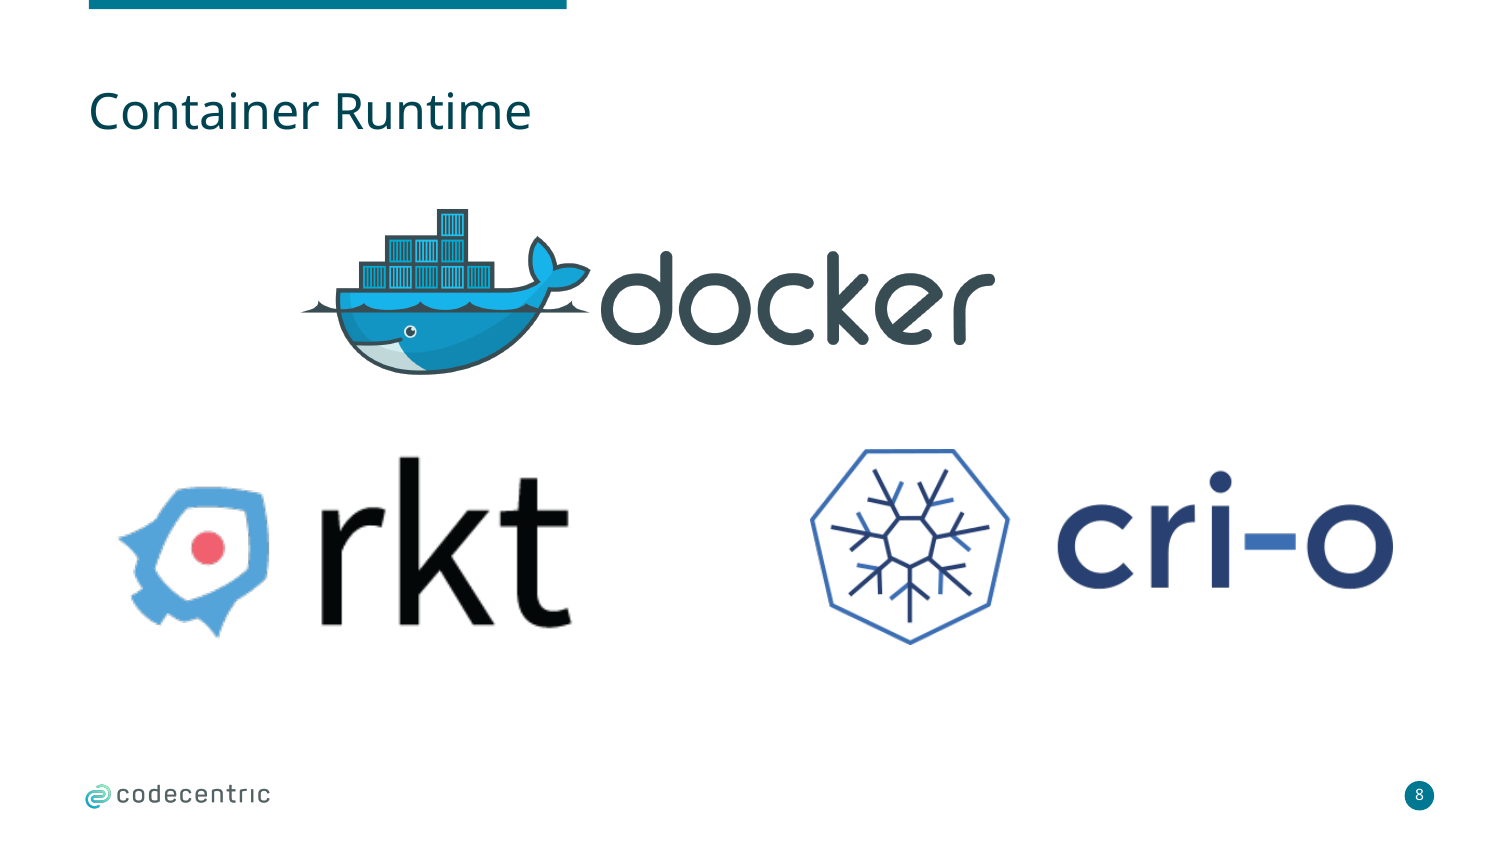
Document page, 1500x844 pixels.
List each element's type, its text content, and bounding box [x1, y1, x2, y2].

slide_number <number> [1396, 783, 1443, 808]
picture [65, 763, 289, 828]
title Container Runtime [88, 86, 1397, 152]
picture [300, 209, 995, 376]
picture [810, 449, 1393, 646]
picture [112, 449, 576, 646]
